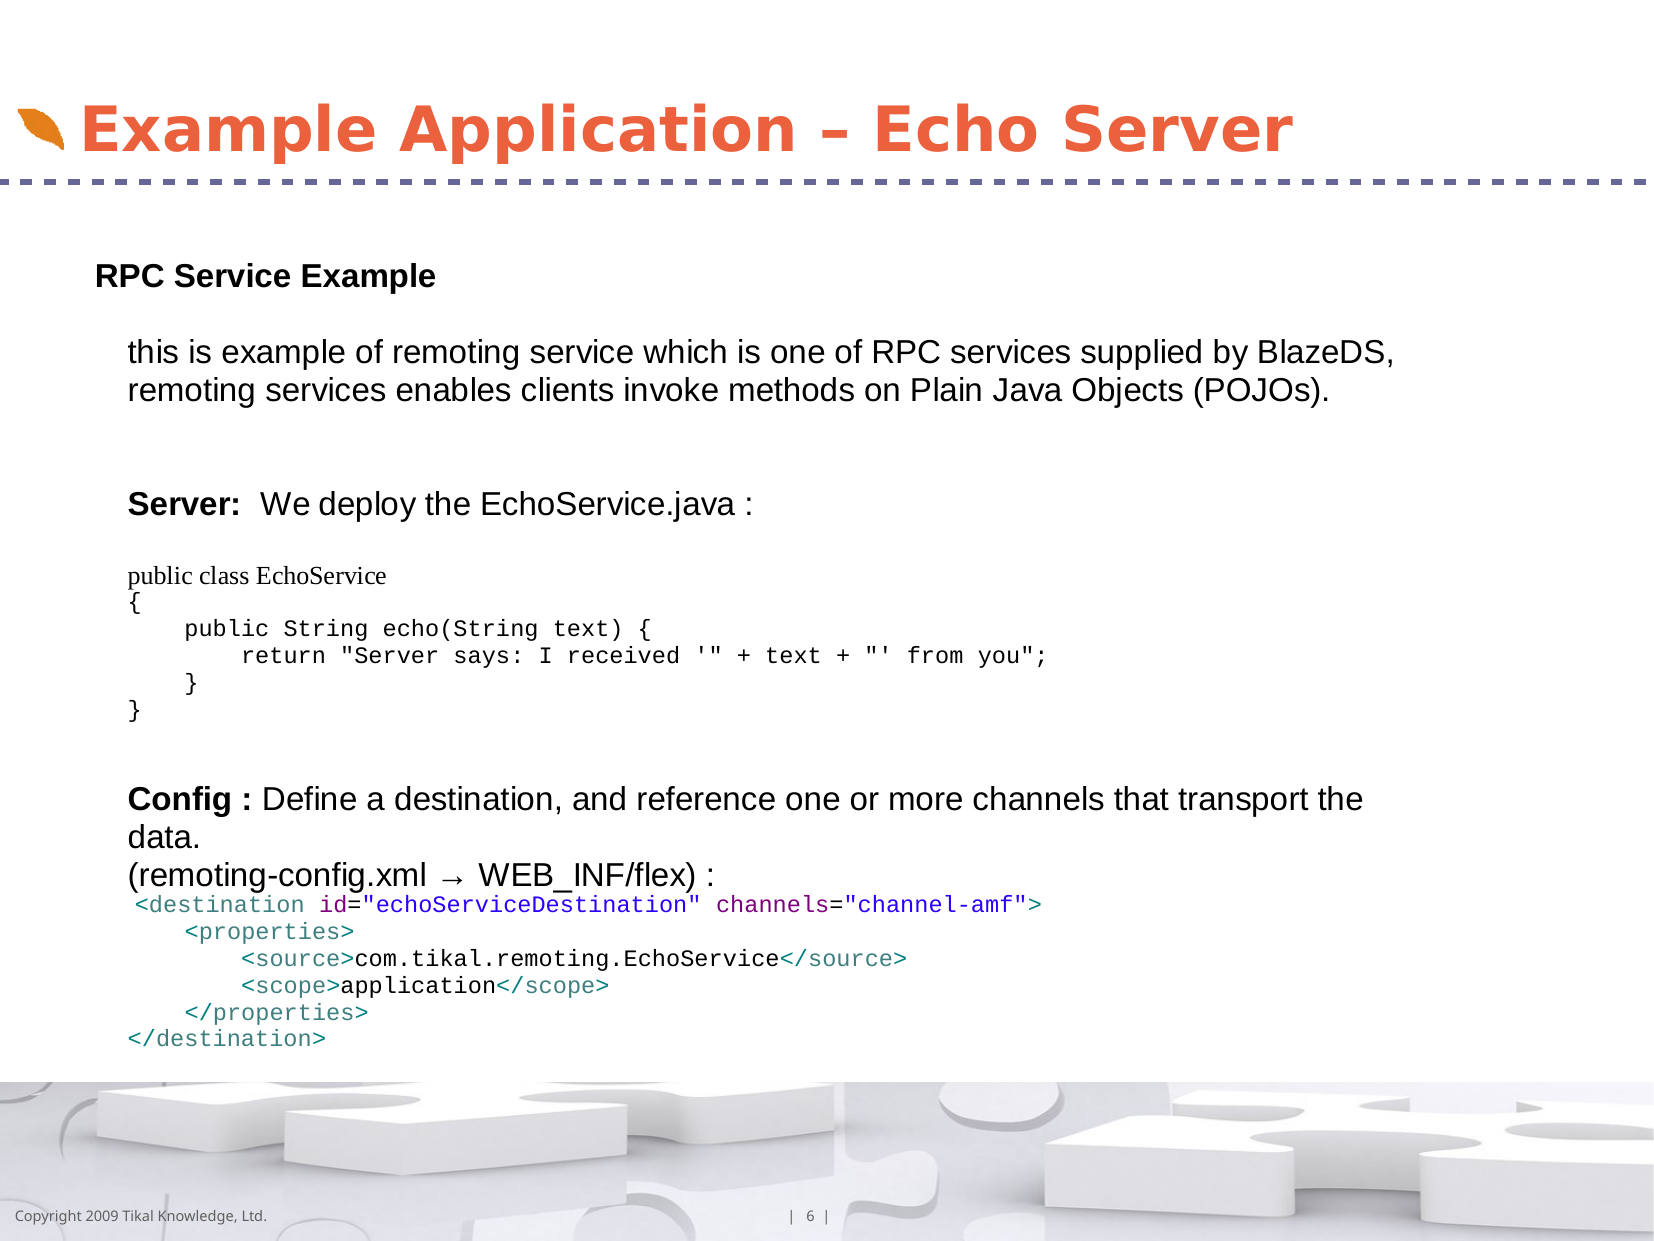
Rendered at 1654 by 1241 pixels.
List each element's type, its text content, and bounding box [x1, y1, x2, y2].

chart [85, 218, 1436, 1065]
picture [0, 1082, 1654, 1241]
picture [5, 98, 79, 159]
title Example Application – Echo Server [79, 84, 1430, 176]
